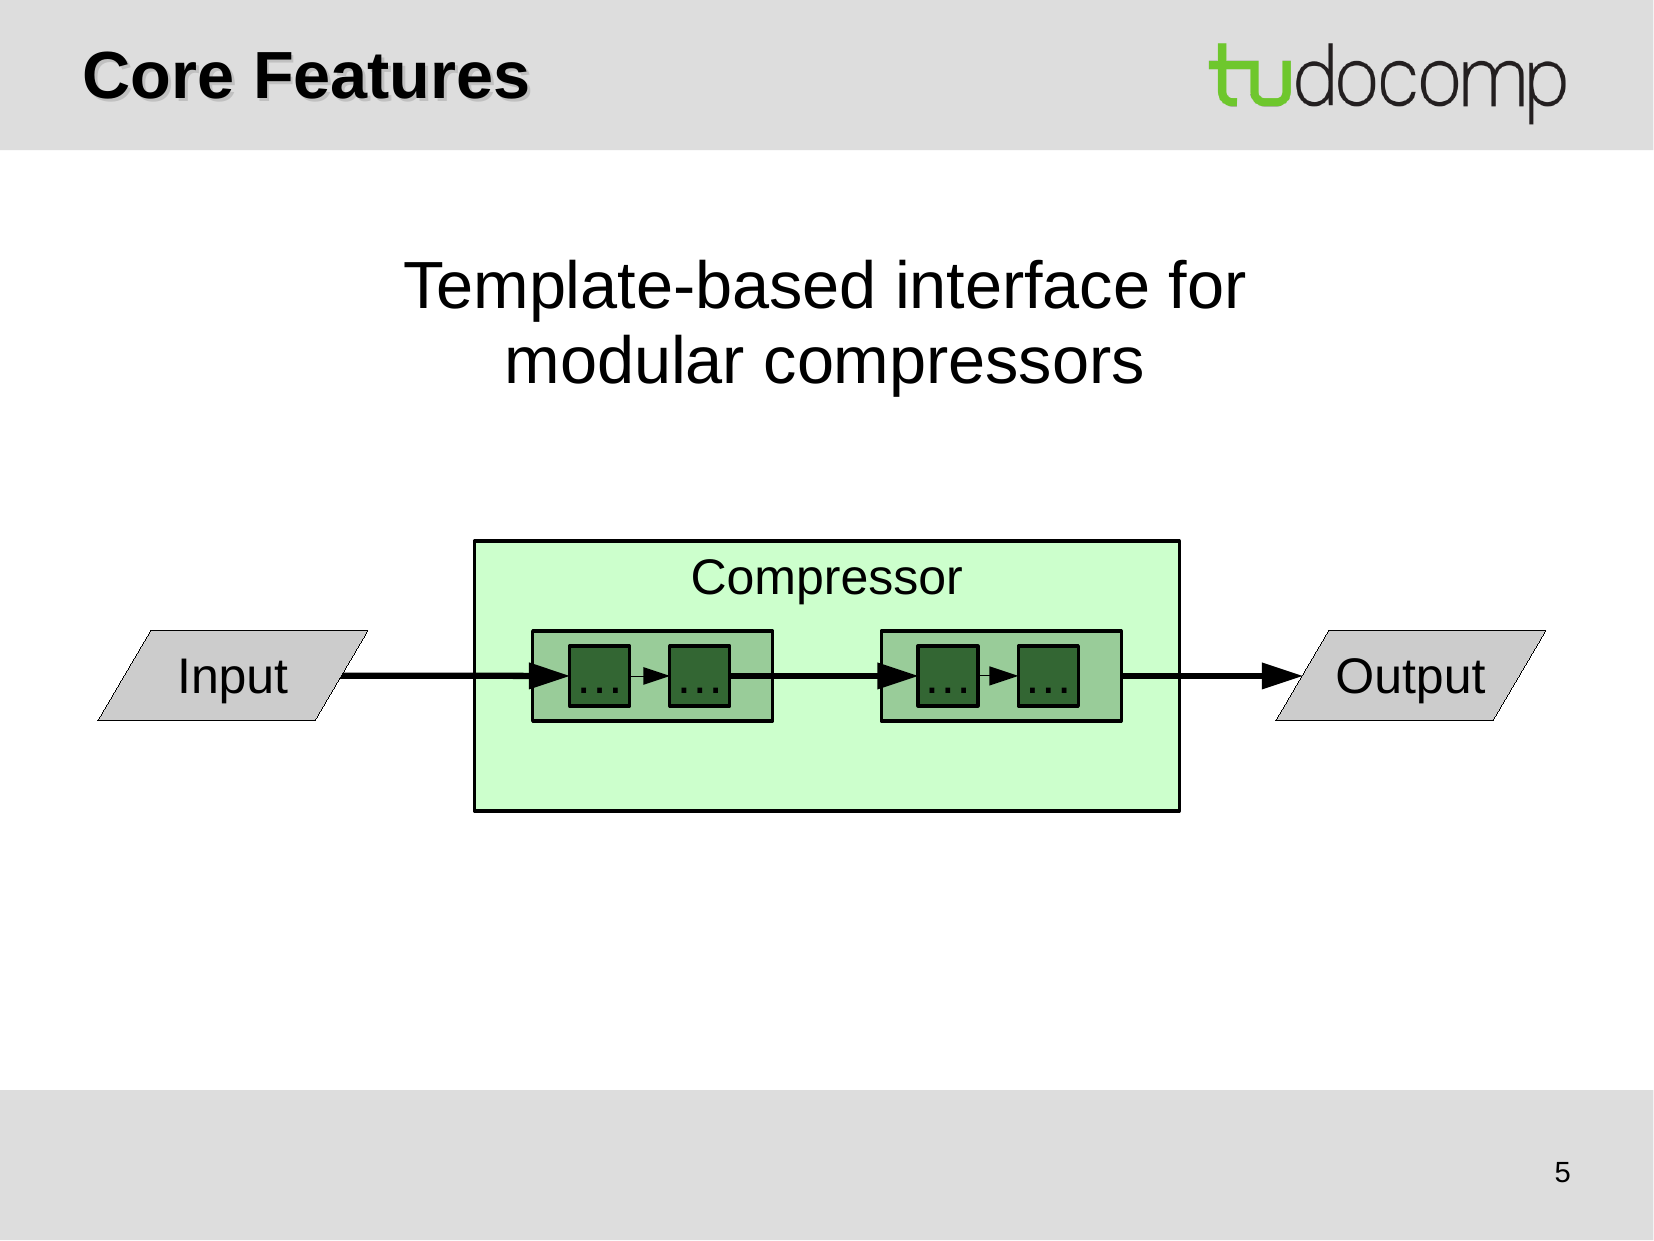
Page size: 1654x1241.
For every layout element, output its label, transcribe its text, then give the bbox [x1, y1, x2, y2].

title Core Features [82, 31, 1571, 121]
text_box Output [1275, 630, 1546, 721]
text_box Compressor [474, 679, 1180, 811]
text_box Template-based interface for modular compressors [388, 240, 1266, 406]
picture [1203, 121, 1571, 130]
text_box [881, 630, 1122, 721]
text_box Compressor [474, 540, 1180, 673]
text_box [532, 677, 773, 721]
text_box … [669, 645, 730, 706]
text_box … [917, 645, 978, 706]
text_box Input [97, 630, 368, 721]
text_box [532, 630, 773, 676]
text_box … [569, 645, 630, 706]
text_box … [1018, 645, 1079, 706]
